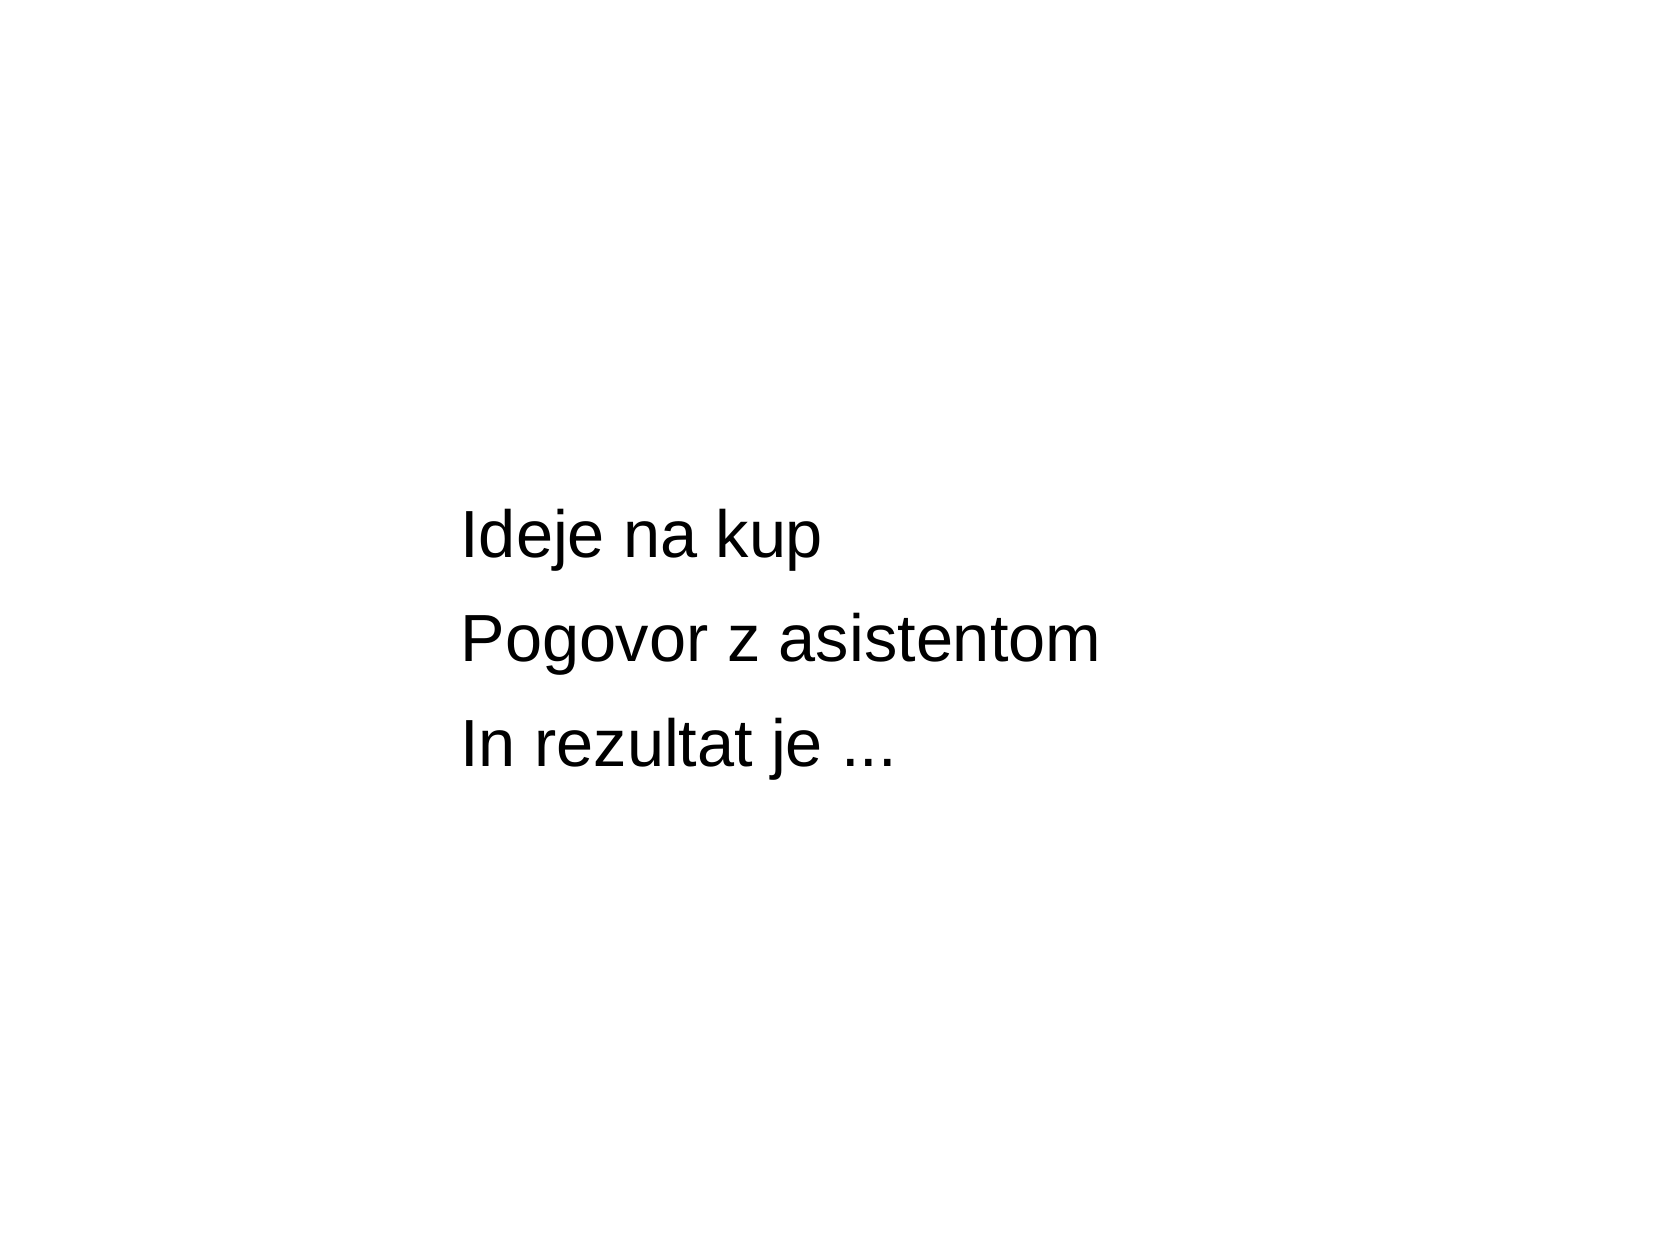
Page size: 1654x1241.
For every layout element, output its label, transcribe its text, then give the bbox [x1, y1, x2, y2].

list Ideje na kup Pogovor z asistentom In rezultat je ... [442, 496, 1188, 779]
